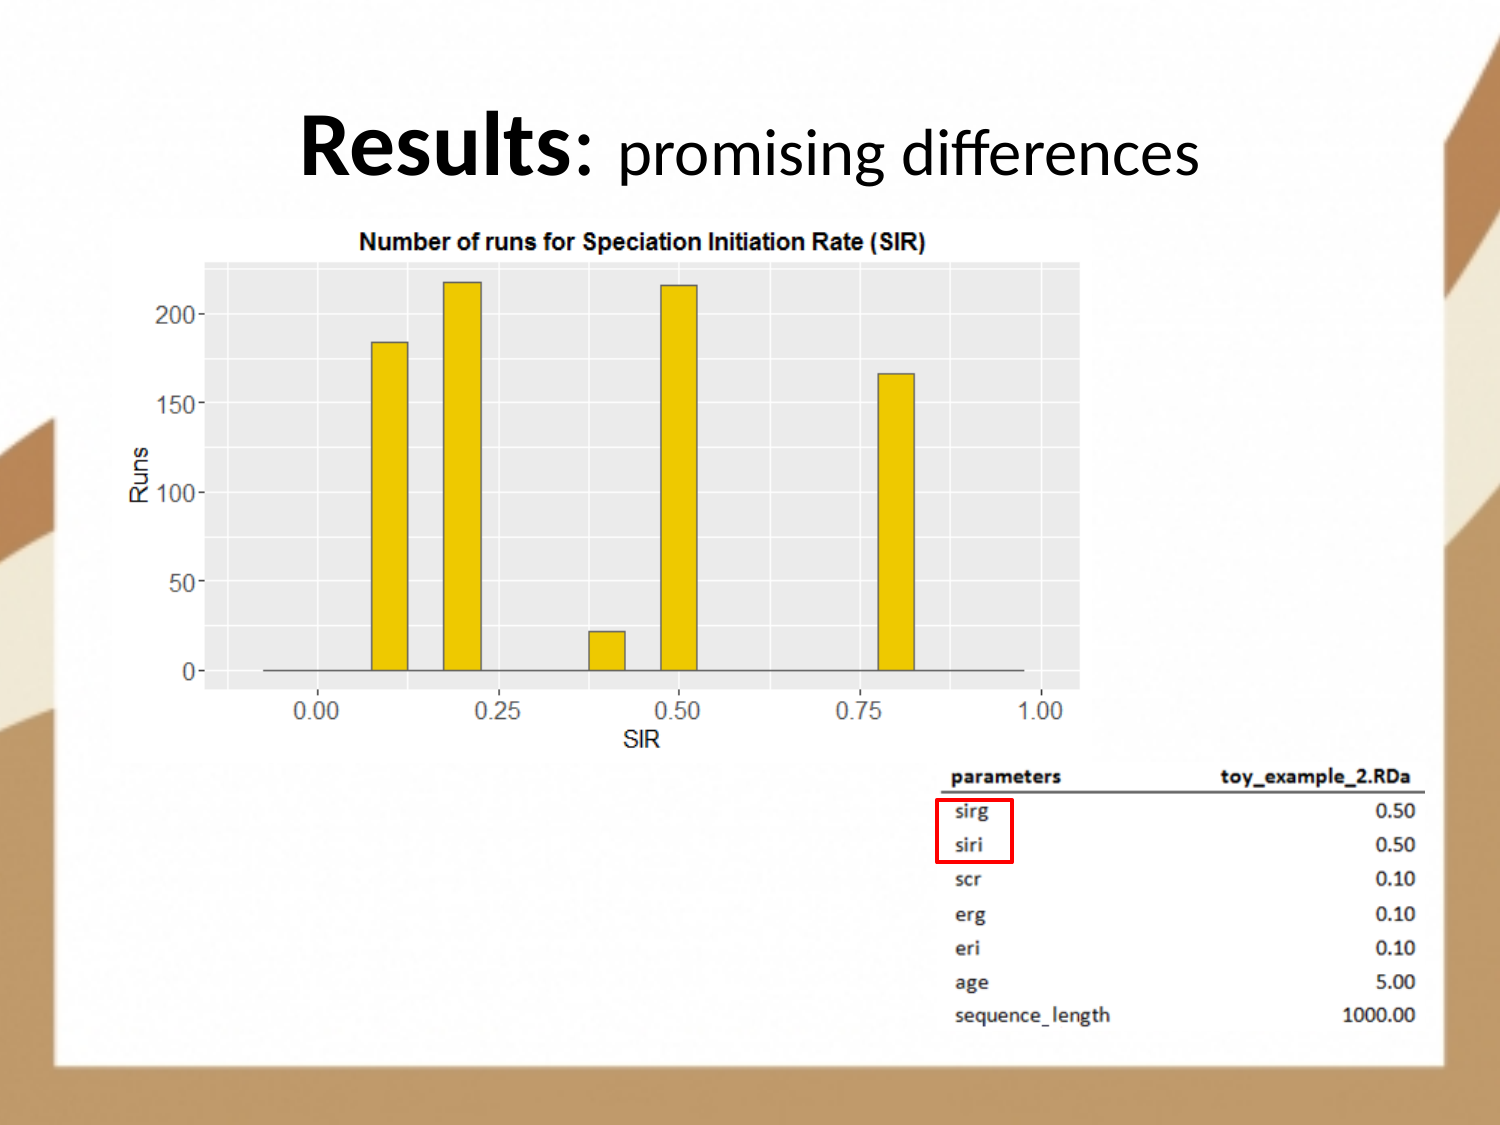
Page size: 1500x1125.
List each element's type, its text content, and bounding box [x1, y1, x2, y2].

title Results: promising differences [75, 45, 1425, 233]
picture [0, 0, 1500, 1125]
